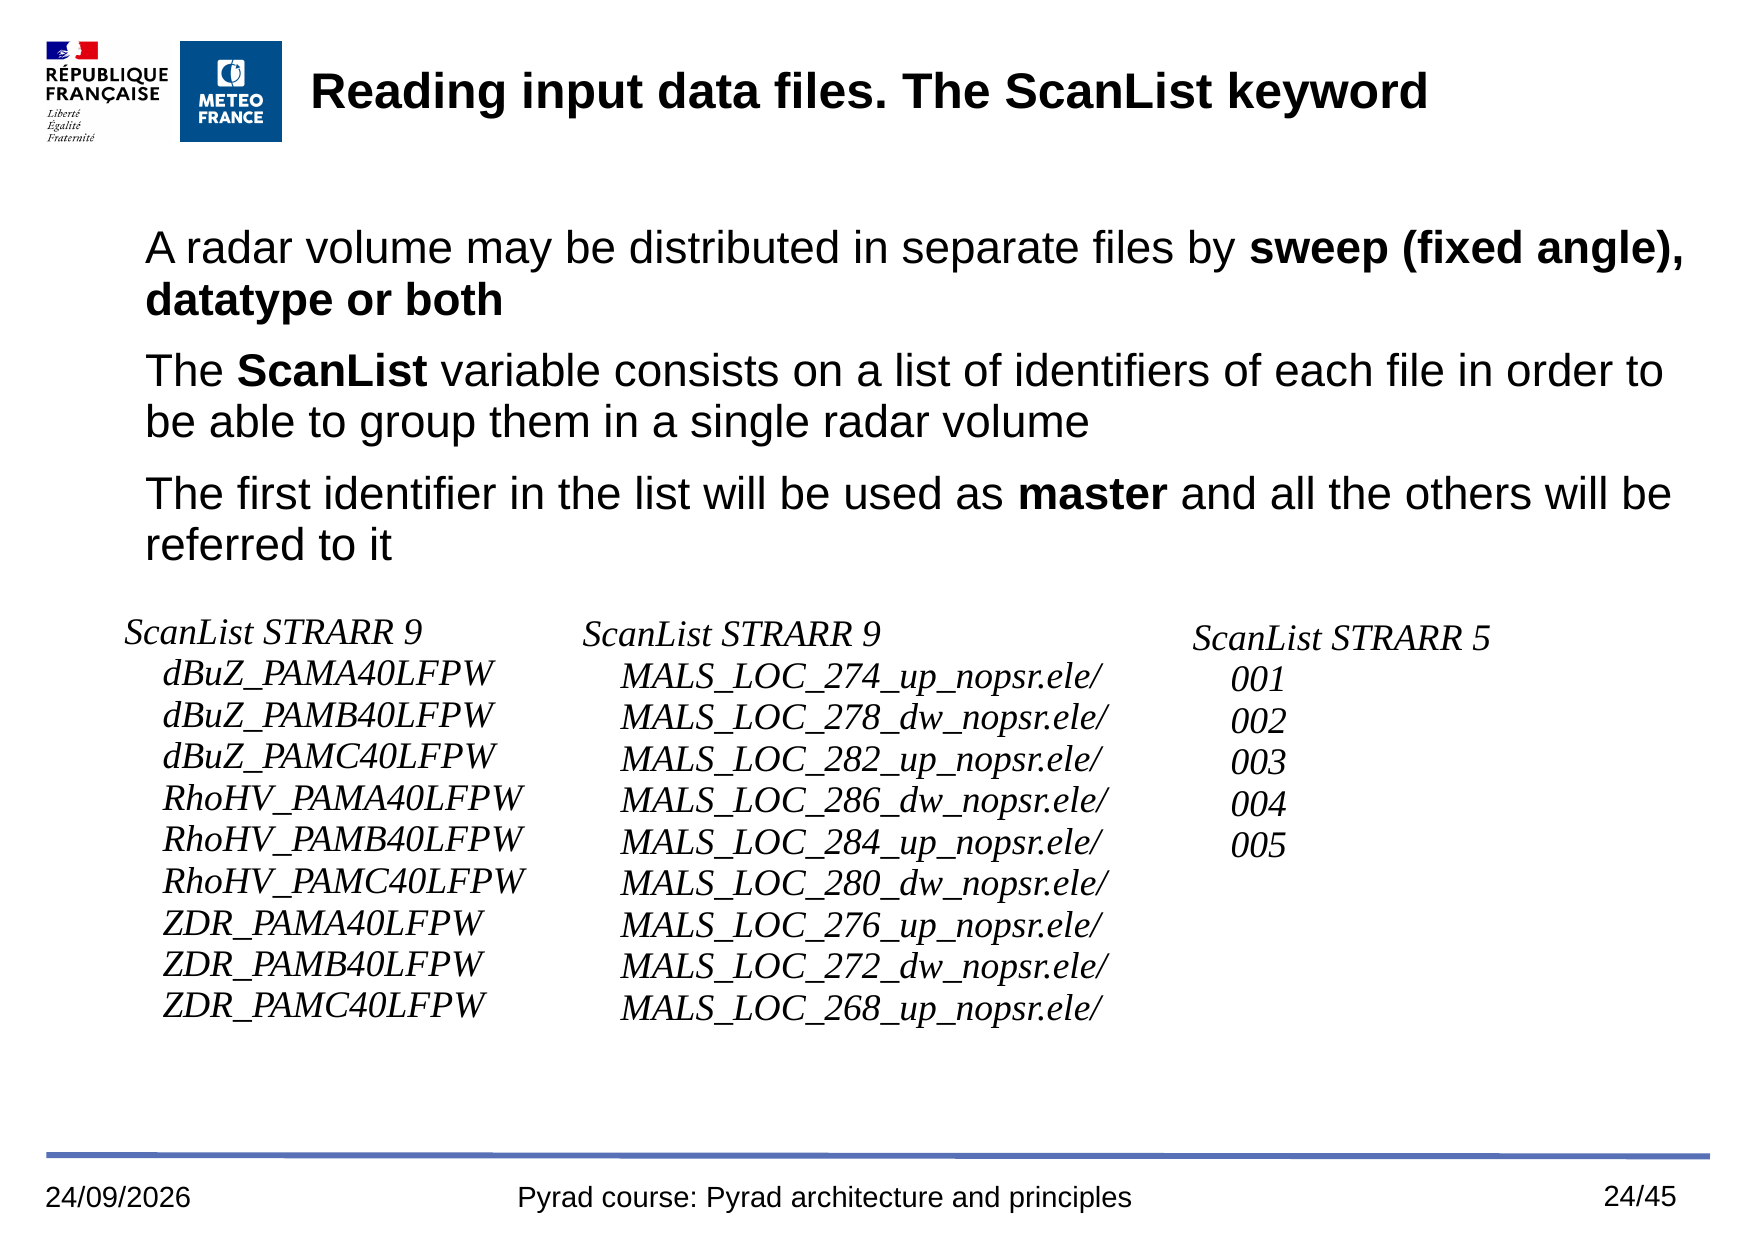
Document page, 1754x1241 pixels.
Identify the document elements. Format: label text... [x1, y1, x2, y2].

list A radar volume may be distributed in separate files by sweep (fixed angle), datatype or both The ScanList variable consists on a list of identifiers of each file in order to be able to group them in a single radar volume The first identifier in the list will be used as master and all the others will be referred to it [44, 222, 1712, 1118]
picture [46, 41, 172, 142]
text_box ScanList STRARR 9 dBuZ_PAMA40LFPW dBuZ_PAMB40LFPW dBuZ_PAMC40LFPW RhoHV_PAMA40LFPW RhoHV_PAMB40LFPW RhoHV_PAMC40LFPW ZDR_PAMA40LFPW ZDR_PAMB40LFPW ZDR_PAMC40LFPW [109, 603, 591, 1034]
text_box ScanList STRARR 9 MALS_LOC_274_up_nopsr.ele/ MALS_LOC_278_dw_nopsr.ele/ MALS_LOC_282_up_nopsr.ele/ MALS_LOC_286_dw_nopsr.ele/ MALS_LOC_284_up_nopsr.ele/ MALS_LOC_280_dw_nopsr.ele/ MALS_LOC_276_up_nopsr.ele/ MALS_LOC_272_dw_nopsr.ele/ MALS_LOC_268_up_nopsr.ele/ [567, 605, 1172, 1053]
text_box ScanList STRARR 5 001 002 003 004 005 [1177, 609, 1526, 874]
title Reading input data files. The ScanList keyword [310, 40, 1697, 142]
picture [180, 41, 282, 142]
